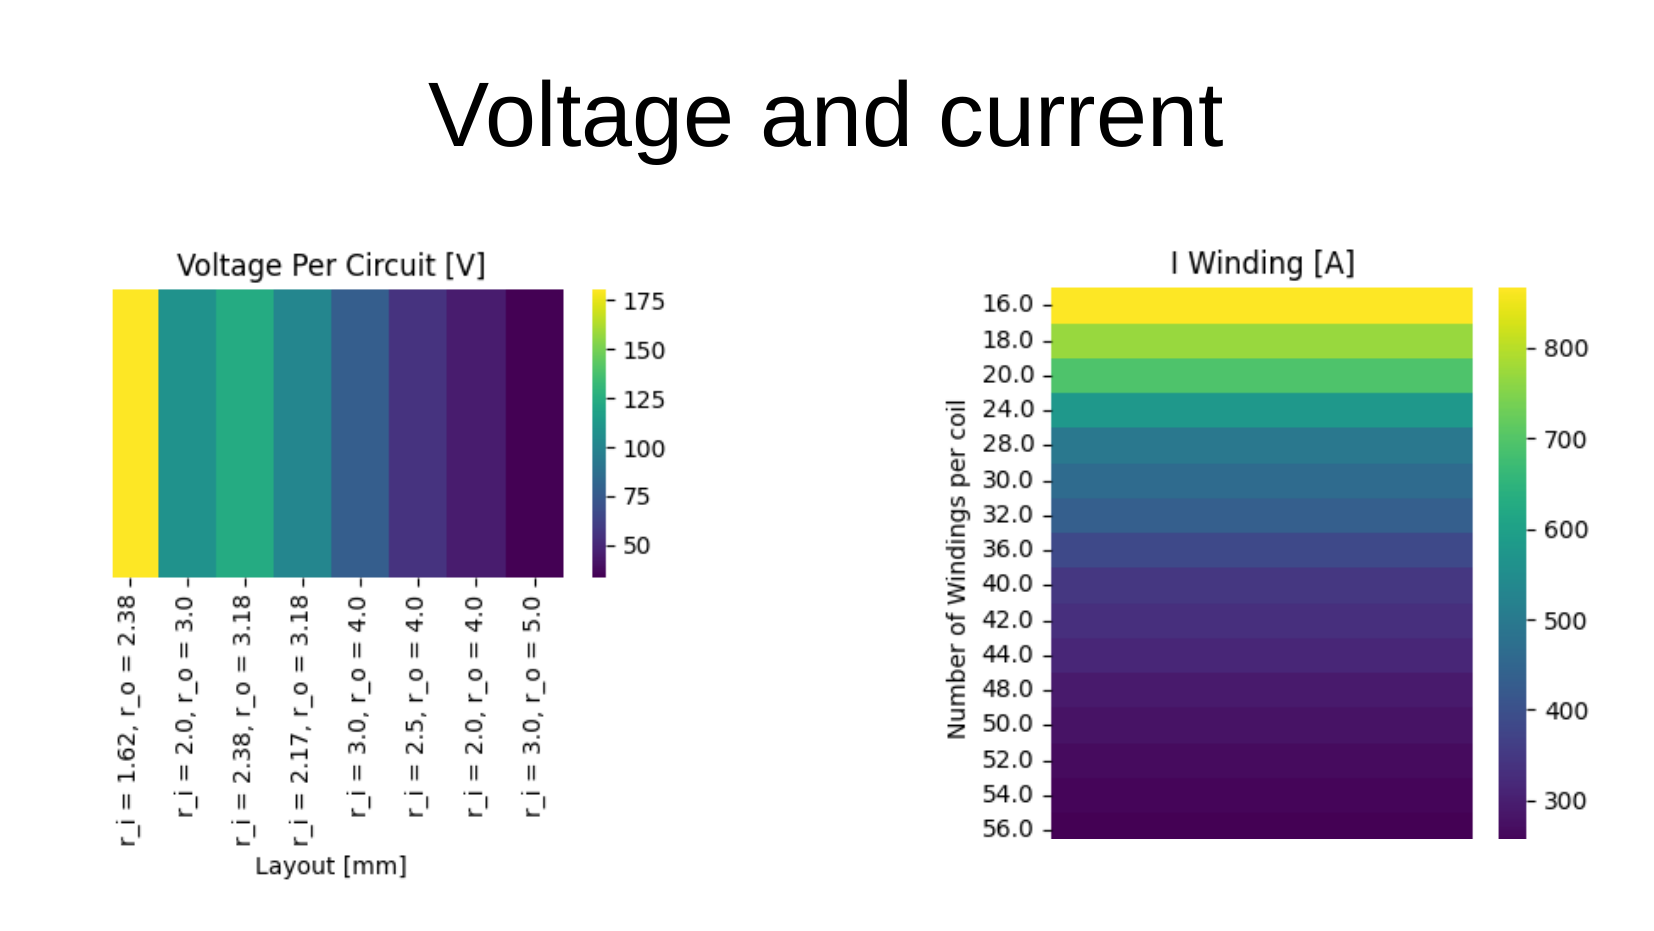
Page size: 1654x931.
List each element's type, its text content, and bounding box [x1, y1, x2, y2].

picture [112, 234, 713, 905]
title Voltage and current [82, 37, 1571, 193]
picture [922, 225, 1613, 839]
